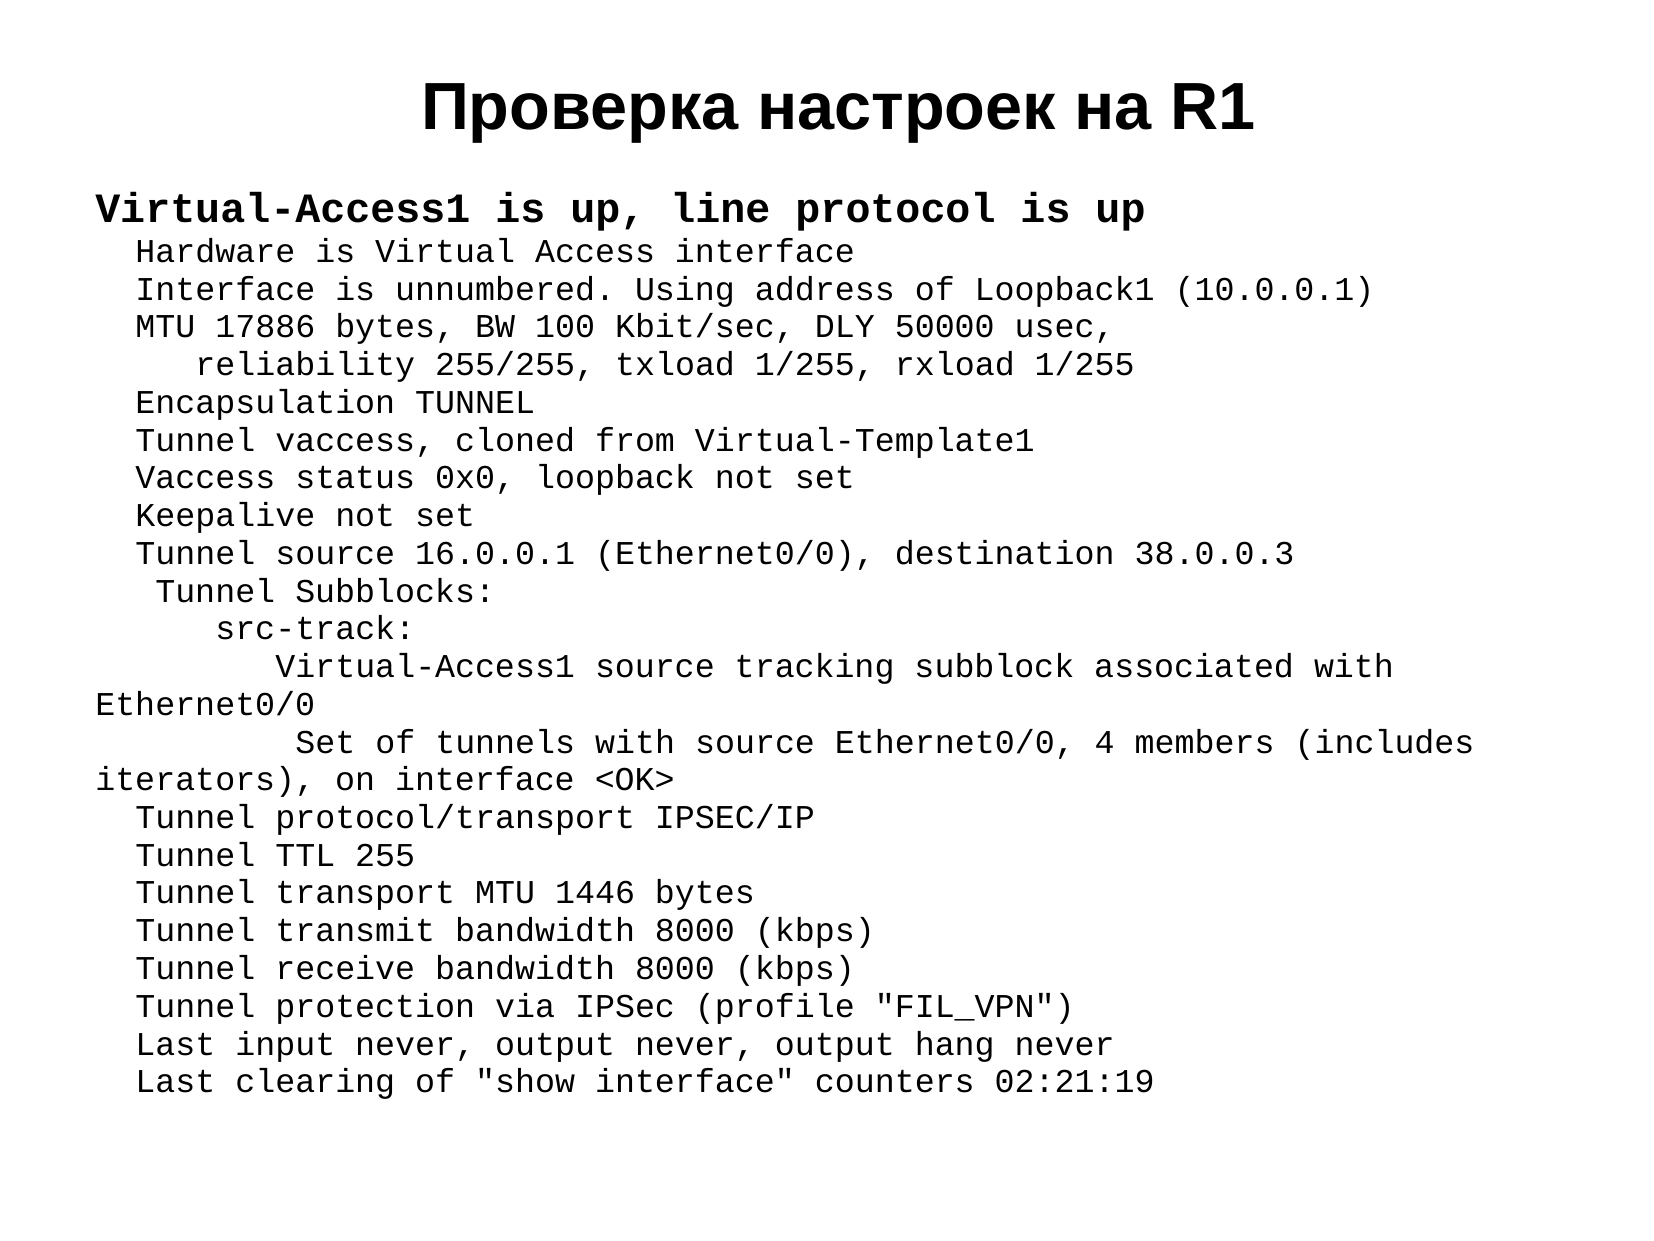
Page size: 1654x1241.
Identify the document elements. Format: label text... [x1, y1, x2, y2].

list Virtual-Access1 is up, line protocol is up Hardware is Virtual Access interface Interface is unnumbered. Using address of Loopback1 (10.0.0.1) MTU 17886 bytes, BW 100 Kbit/sec, DLY 50000 usec, reliability 255/255, txload 1/255, rxload 1/255 Encapsulation TUNNEL Tunnel vaccess, cloned from Virtual-Template1 Vaccess status 0x0, loopback not set Keepalive not set Tunnel source 16.0.0.1 (Ethernet0/0), destination 38.0.0.3 Tunnel Subblocks: src-track: Virtual-Access1 source tracking subblock associated with Ethernet0/0 Set of tunnels with source Ethernet0/0, 4 members (includes iterators), on interface <OK> Tunnel protocol/transport IPSEC/IP Tunnel TTL 255 Tunnel transport MTU 1446 bytes Tunnel transmit bandwidth 8000 (kbps) Tunnel receive bandwidth 8000 (kbps) Tunnel protection via IPSec (profile "FIL_VPN") Last input never, output never, output hang never Last clearing of "show interface" counters 02:21:19 [95, 187, 1538, 1208]
text_box Проверка настроек на R1 [64, 37, 1613, 151]
